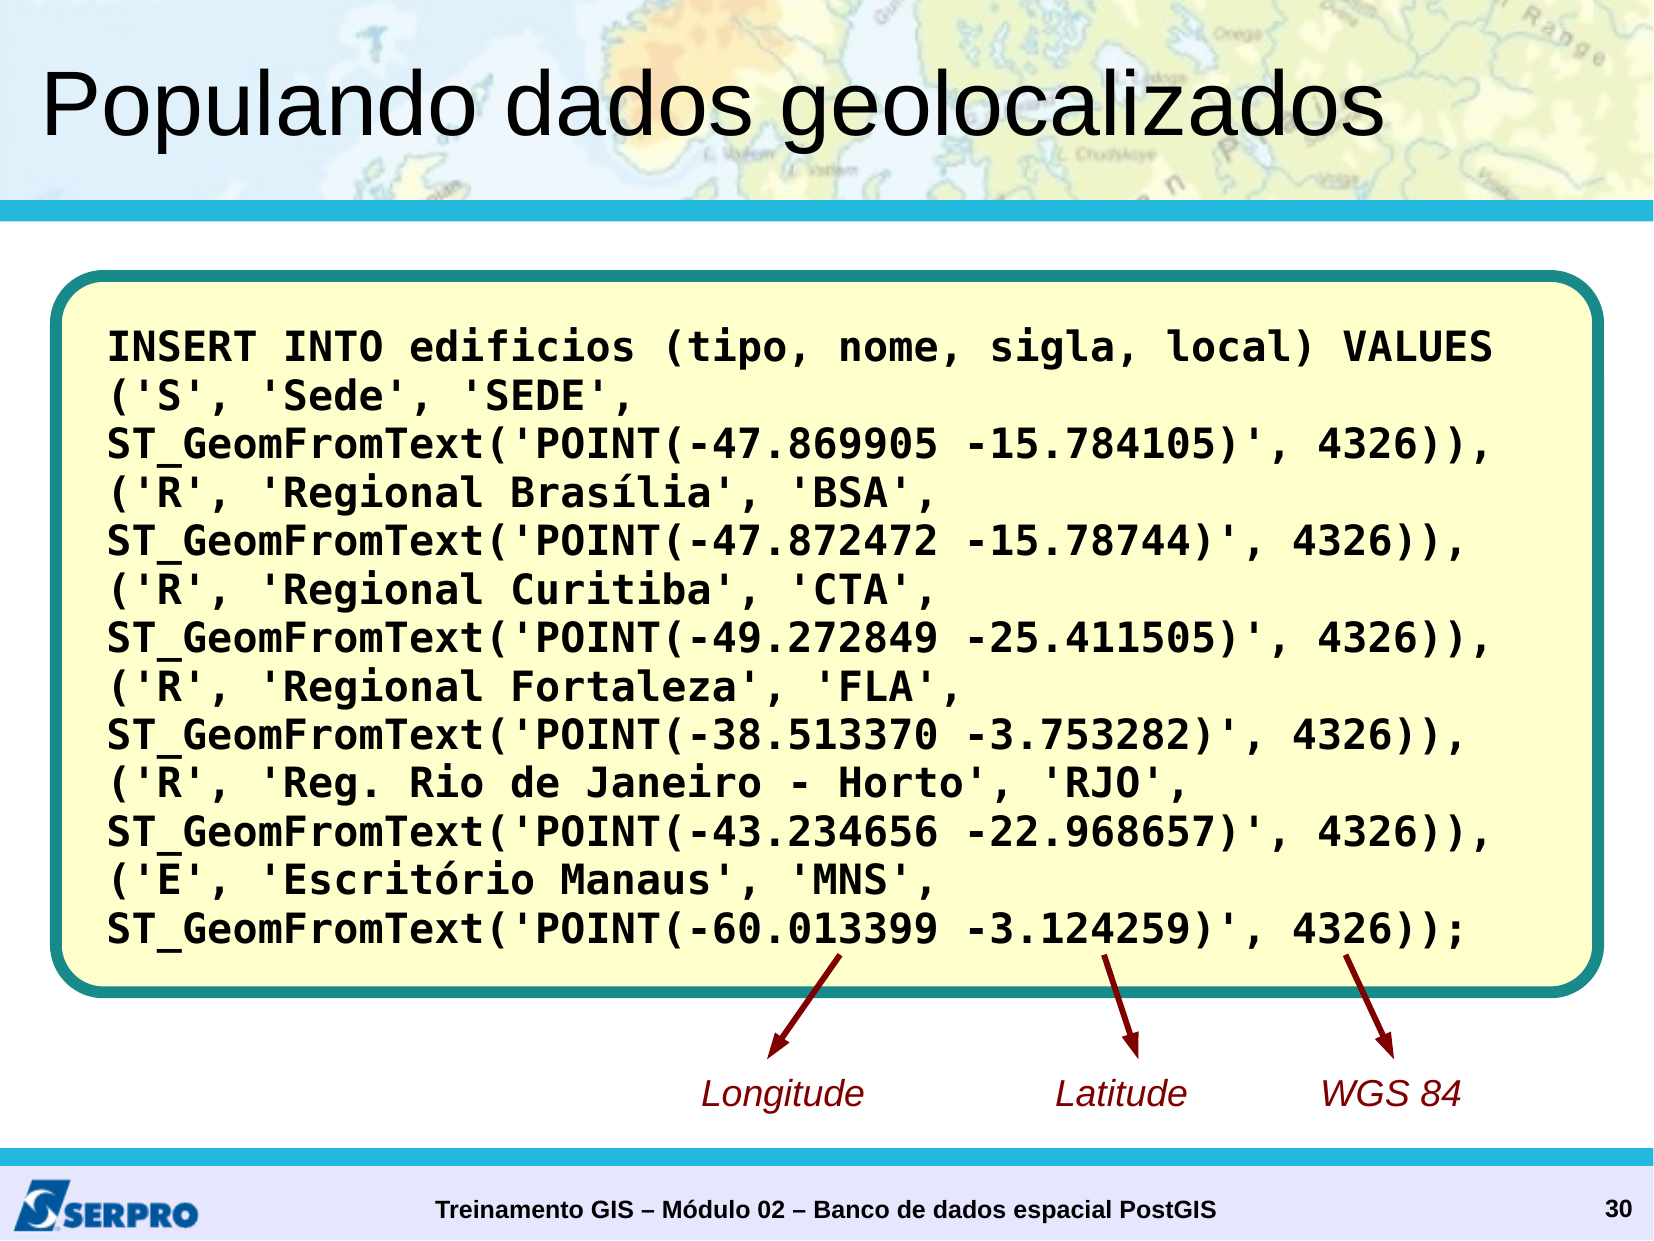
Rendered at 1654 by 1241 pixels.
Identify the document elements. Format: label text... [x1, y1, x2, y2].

title Populando dados geolocalizados [40, 49, 1614, 159]
text_box [1110, 961, 1359, 993]
text_box [55, 275, 1599, 993]
text_box INSERT INTO edificios (tipo, nome, sigla, local) VALUES ('S', 'Sede', 'SEDE', ST_GeomFromText('POINT(-47.869905 -15.784105)', 4326)), ('R', 'Regional Brasília', 'BSA', ST_GeomFromText('POINT(-47.872472 -15.78744)', 4326)), ('R', 'Regional Curitiba', 'CTA', ST_GeomFromText('POINT(-49.272849 -25.411505)', 4326)), ('R', 'Regional Fortaleza', 'FLA', ST_GeomFromText('POINT(-38.513370 -3.753282)', 4326)), ('R', 'Reg. Rio de Janeiro - Horto', 'RJO', ST_GeomFromText('POINT(-43.234656 -22.968657)', 4326)), ('E', 'Escritório Manaus', 'MNS', ST_GeomFromText('POINT(-60.013399 -3.124259)', 4326)); [91, 315, 1561, 961]
text_box WGS 84 [1239, 1065, 1543, 1123]
text_box Latitude [970, 1065, 1239, 1123]
text_box [818, 961, 1113, 993]
picture [10, 1177, 201, 1235]
text_box Longitude [631, 1065, 935, 1123]
